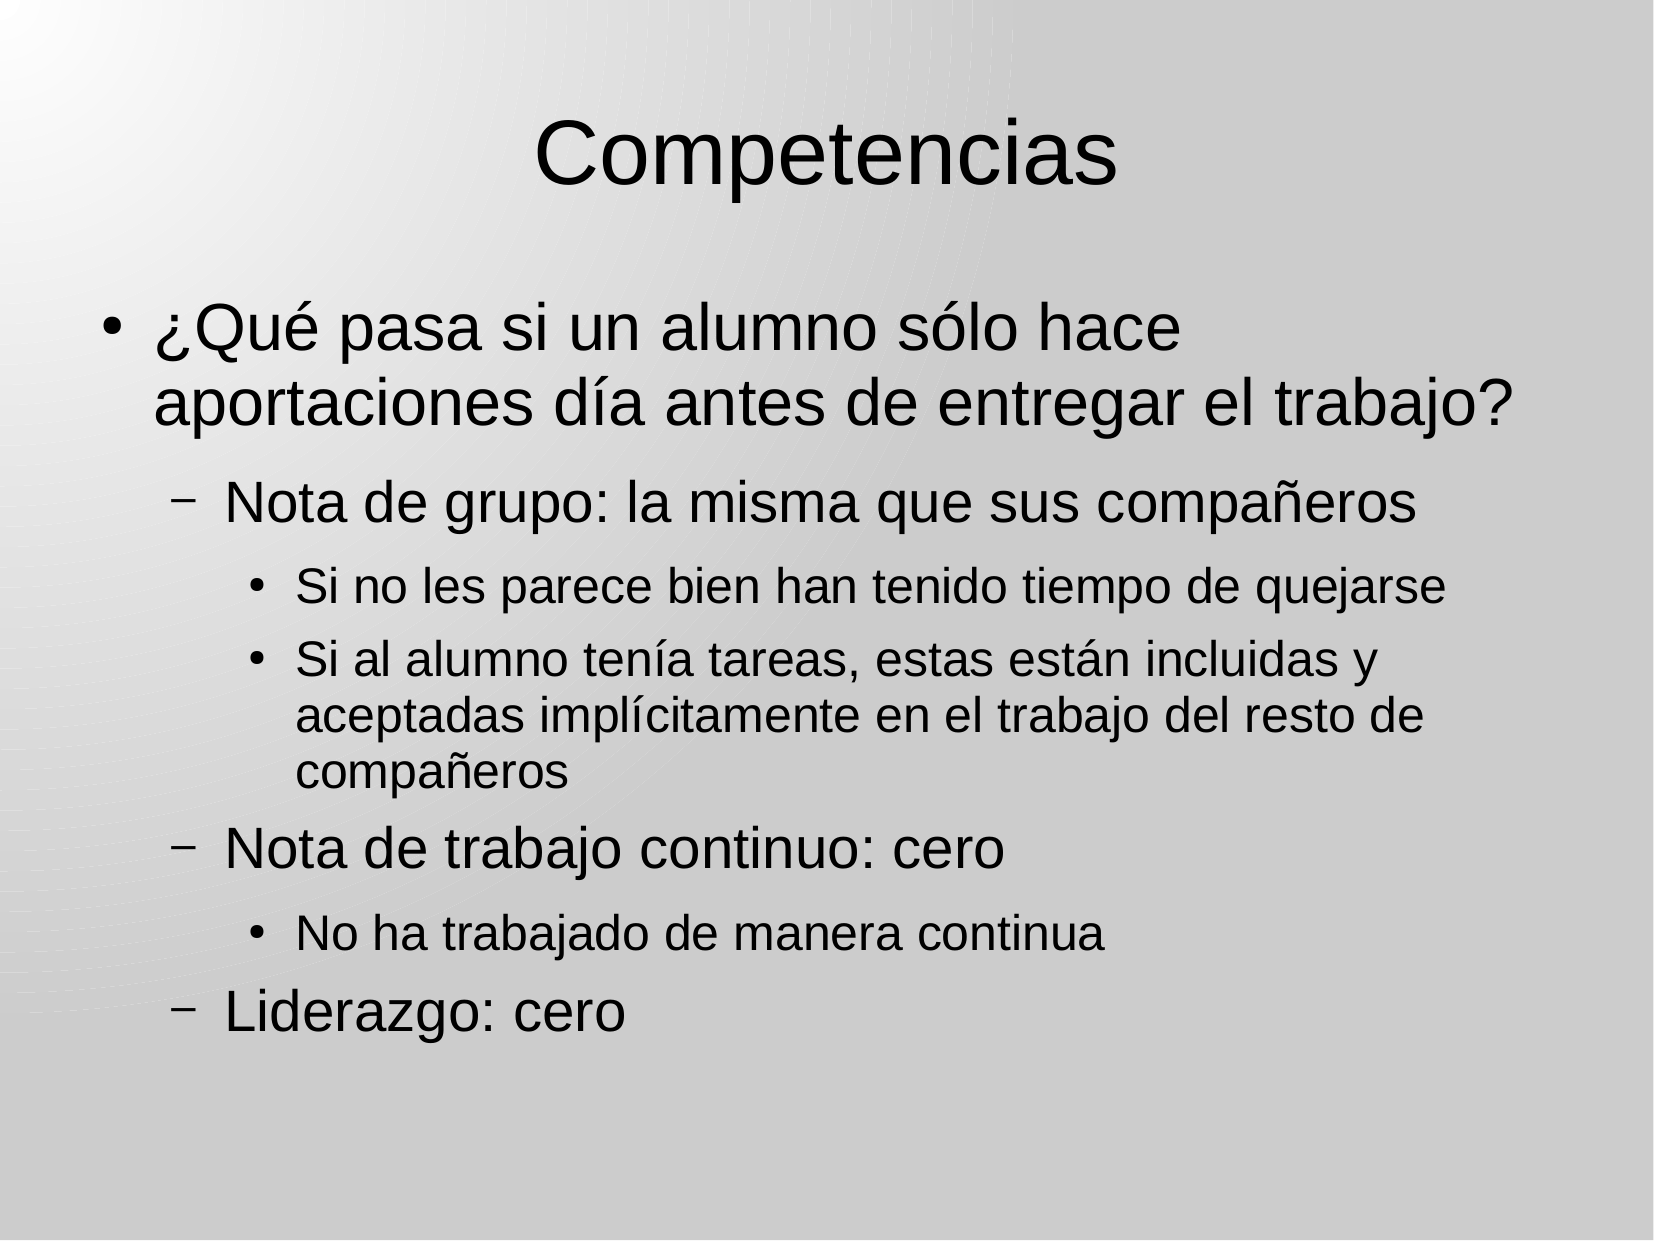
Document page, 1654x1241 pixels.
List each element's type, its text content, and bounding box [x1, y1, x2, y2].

title Competencias [82, 49, 1571, 257]
list ¿Qué pasa si un alumno sólo hace aportaciones día antes de entregar el trabajo? Nota de grupo: la misma que sus compañeros Si no les parece bien han tenido tiempo de quejarse Si al alumno tenía tareas, estas están incluidas y aceptadas implícitamente en el trabajo del resto de compañeros Nota de trabajo continuo: cero No ha trabajado de manera continua Liderazgo: cero [82, 290, 1538, 1109]
